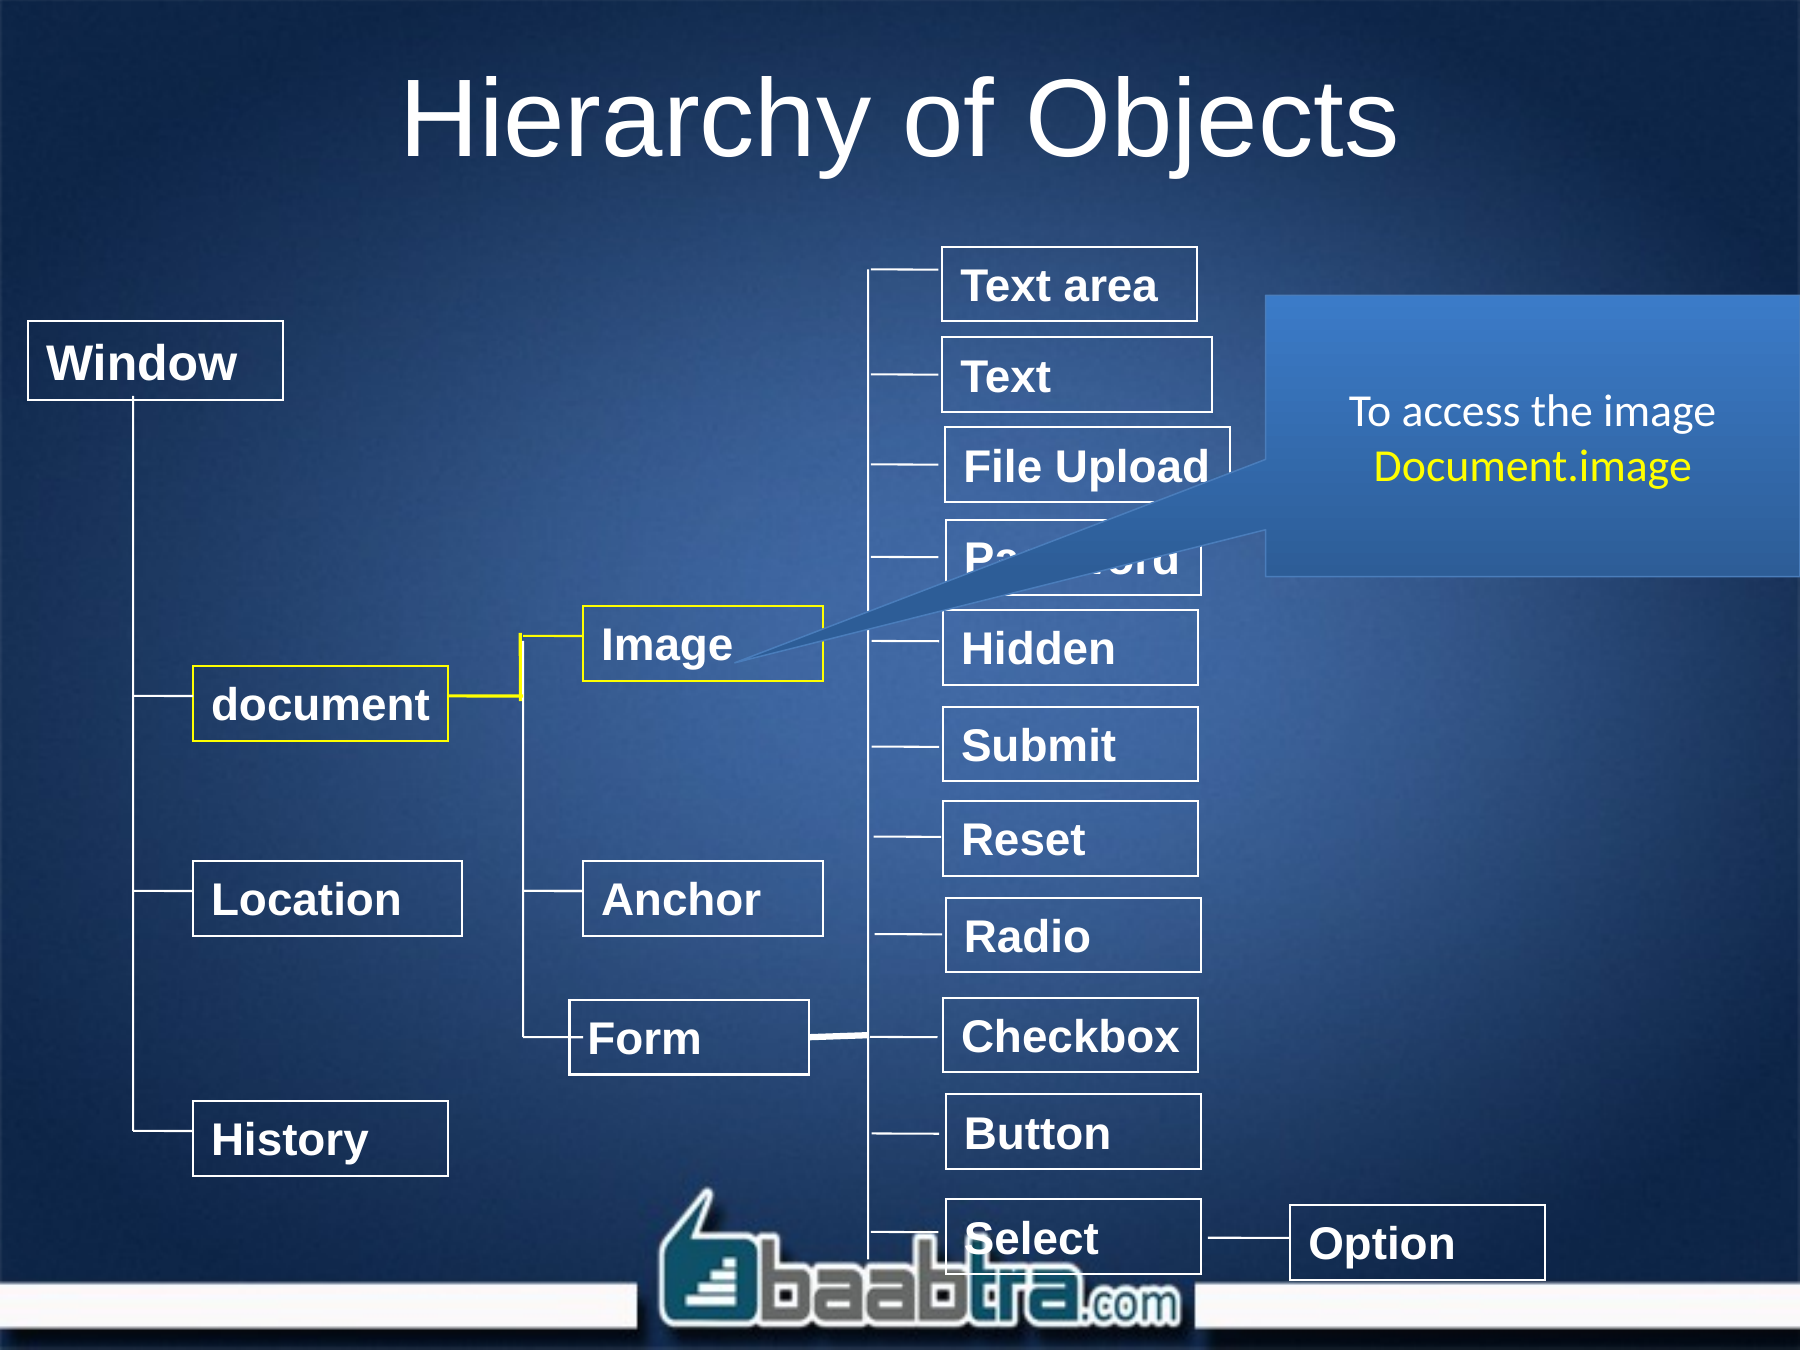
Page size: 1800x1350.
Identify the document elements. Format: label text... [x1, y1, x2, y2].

text_box Option [1290, 1205, 1546, 1280]
text_box Submit [943, 706, 1198, 782]
text_box Location [193, 860, 463, 936]
text_box File Upload [945, 427, 1231, 502]
text_box To access the image Document.image [734, 295, 1800, 663]
text_box Password [945, 519, 1107, 581]
text_box Text [942, 337, 1213, 412]
text_box Form [569, 999, 810, 1075]
text_box document [193, 665, 448, 741]
text_box Radio [945, 897, 1201, 973]
text_box Checkbox [943, 997, 1198, 1073]
text_box Window [28, 320, 283, 400]
text_box Password [1010, 547, 1201, 595]
picture [0, 0, 1800, 1350]
text_box Password [1160, 555, 1171, 570]
text_box Hidden [943, 609, 1198, 685]
text_box Select [945, 1199, 1201, 1274]
text_box Image [583, 605, 823, 681]
text_box Reset [943, 800, 1198, 876]
text_box Button [945, 1094, 1201, 1169]
title Hierarchy of Objects [90, 0, 1710, 225]
text_box Anchor [583, 860, 823, 936]
text_box Text area [942, 246, 1198, 322]
text_box History [193, 1100, 448, 1176]
